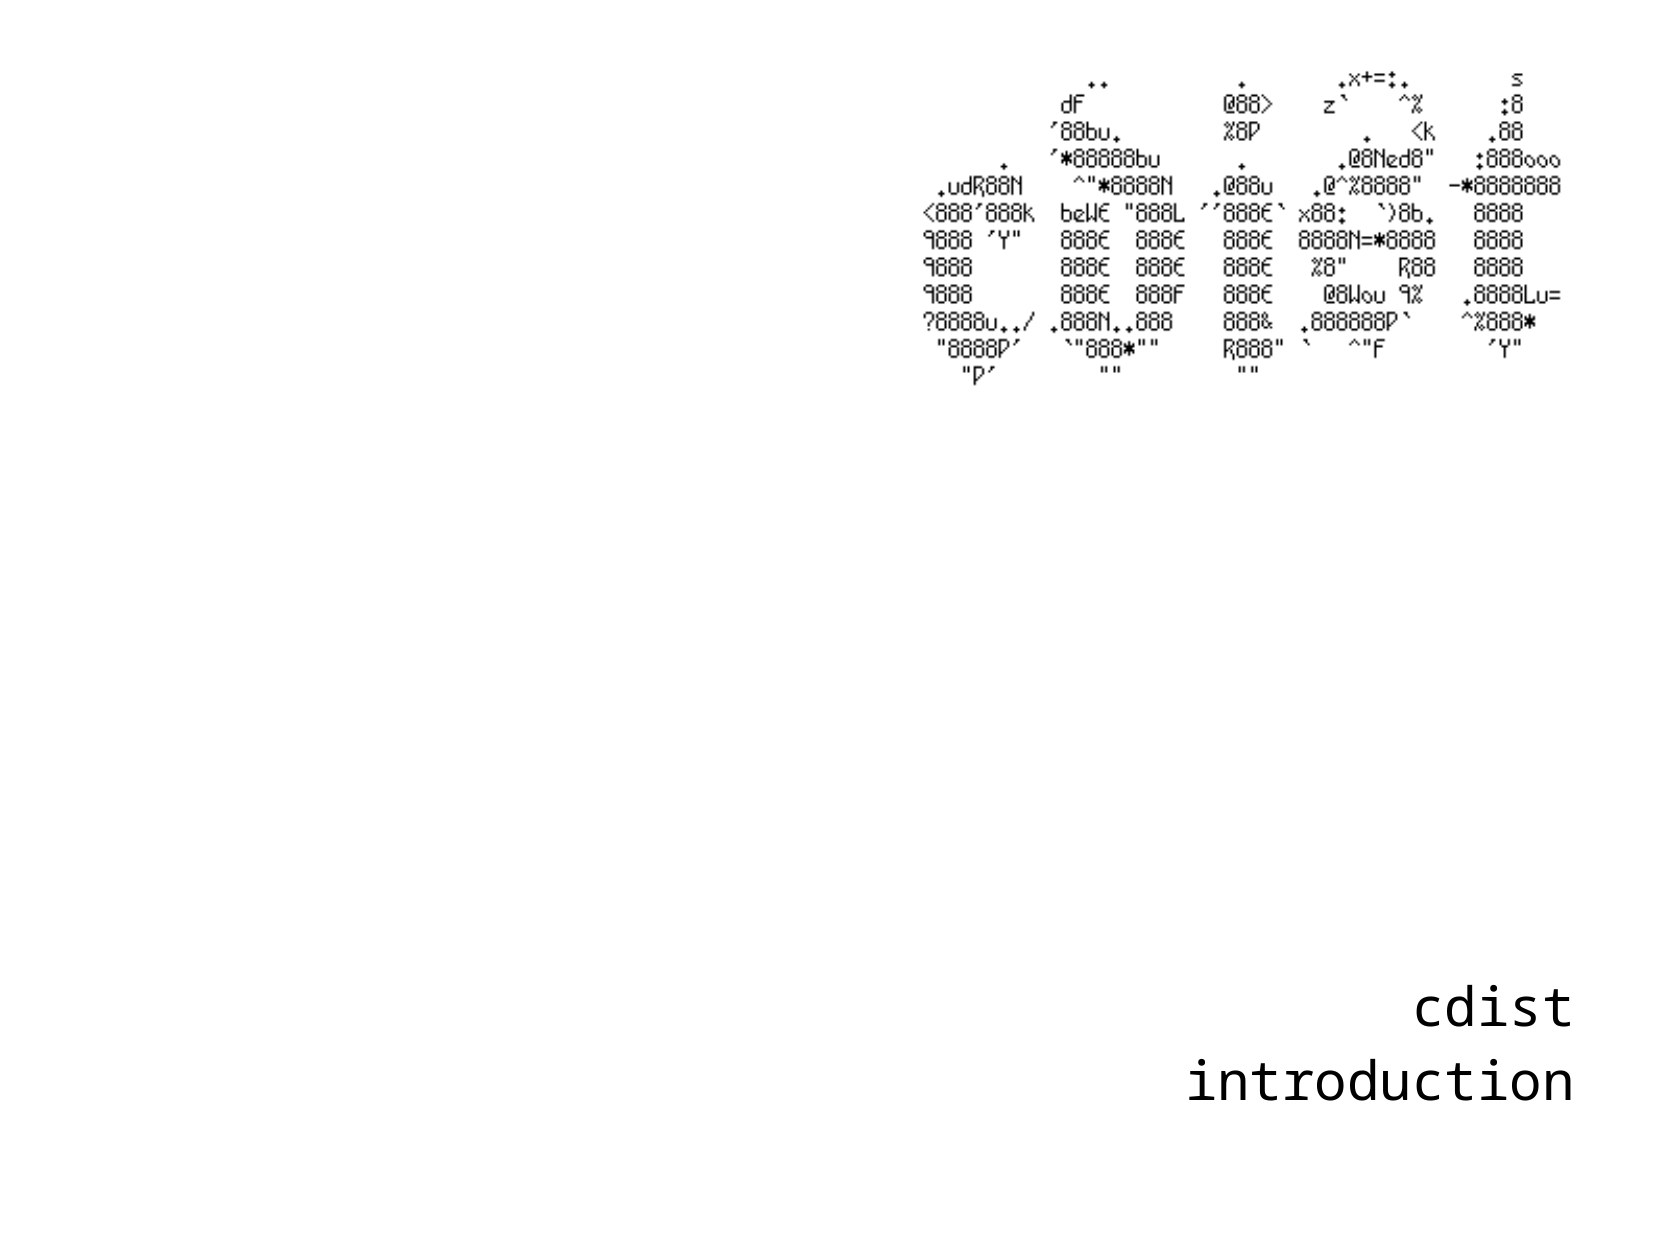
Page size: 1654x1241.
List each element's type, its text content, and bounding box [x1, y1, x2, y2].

subtitle cdist introduction [119, 914, 1575, 1170]
picture [920, 49, 1571, 396]
